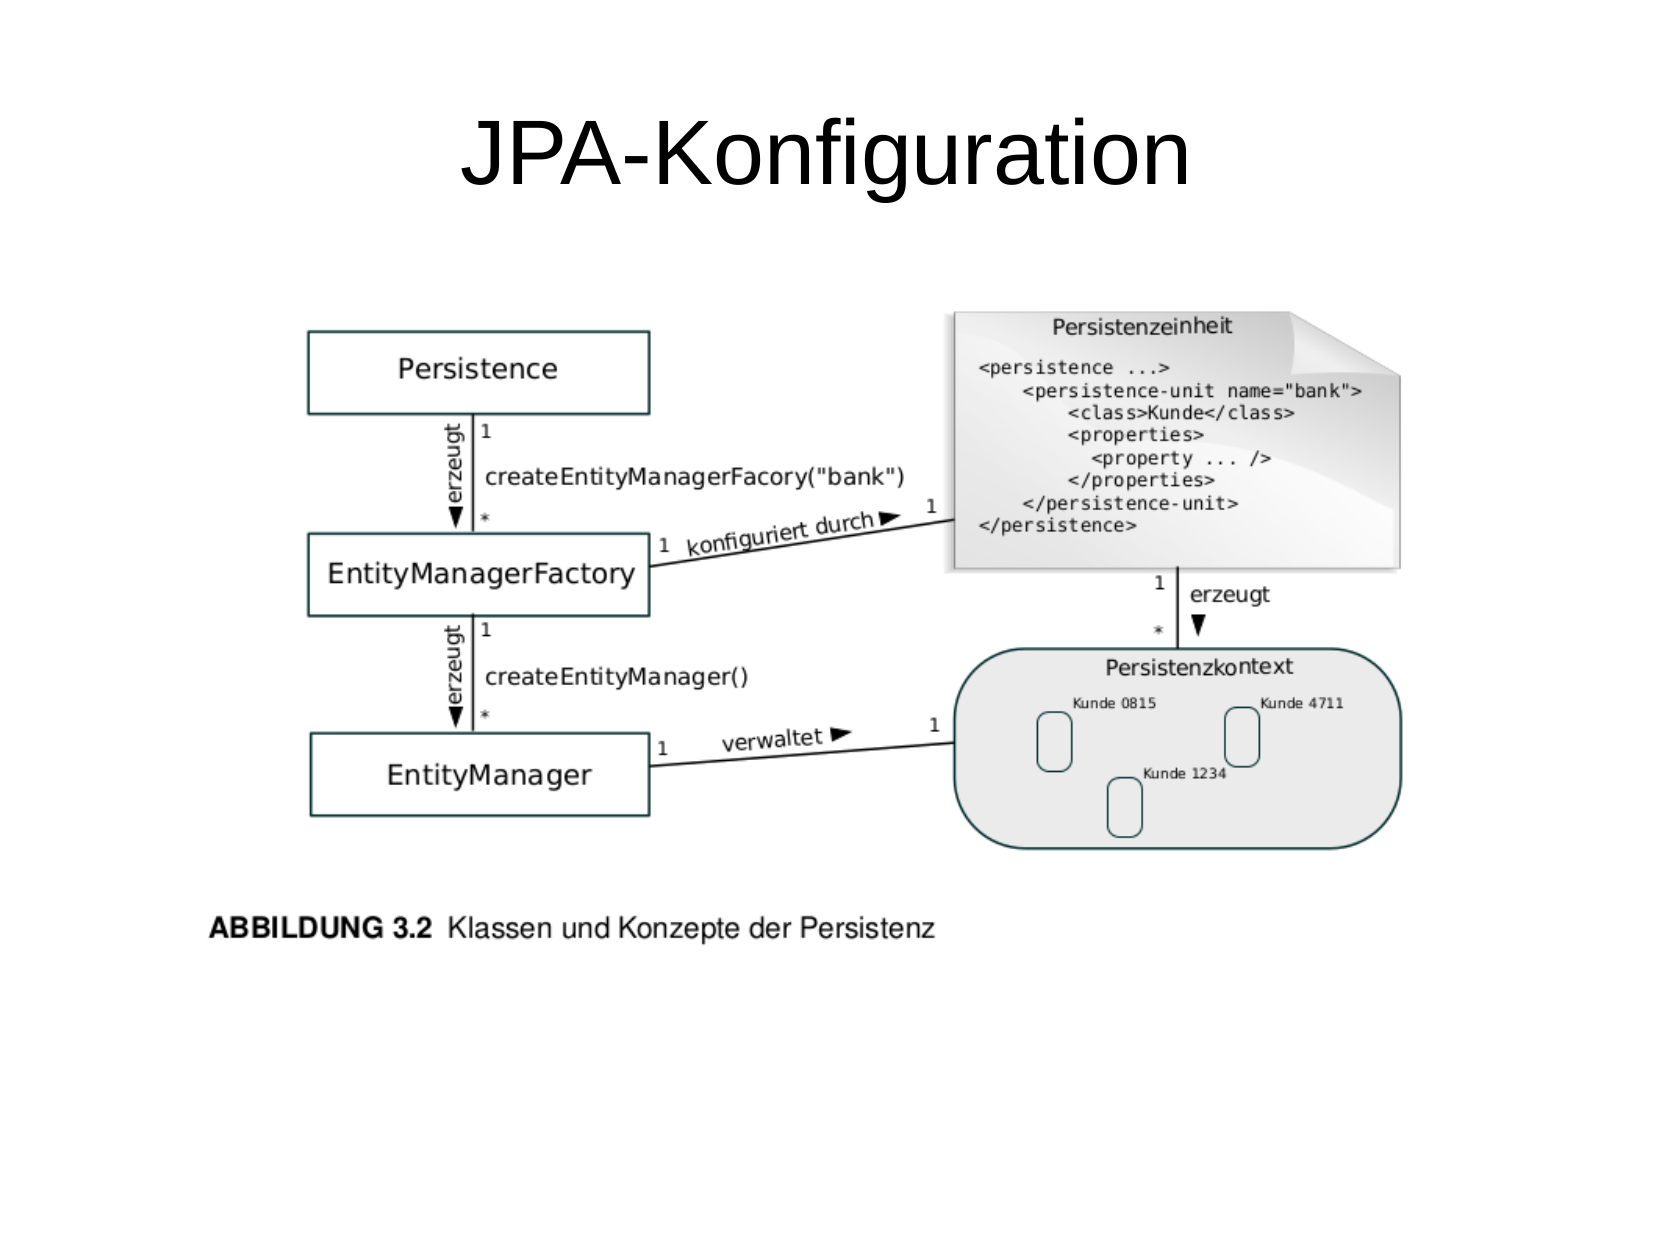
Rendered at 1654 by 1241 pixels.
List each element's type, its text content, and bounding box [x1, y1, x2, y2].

title JPA-Konfiguration [82, 49, 1571, 257]
picture [135, 271, 1473, 961]
